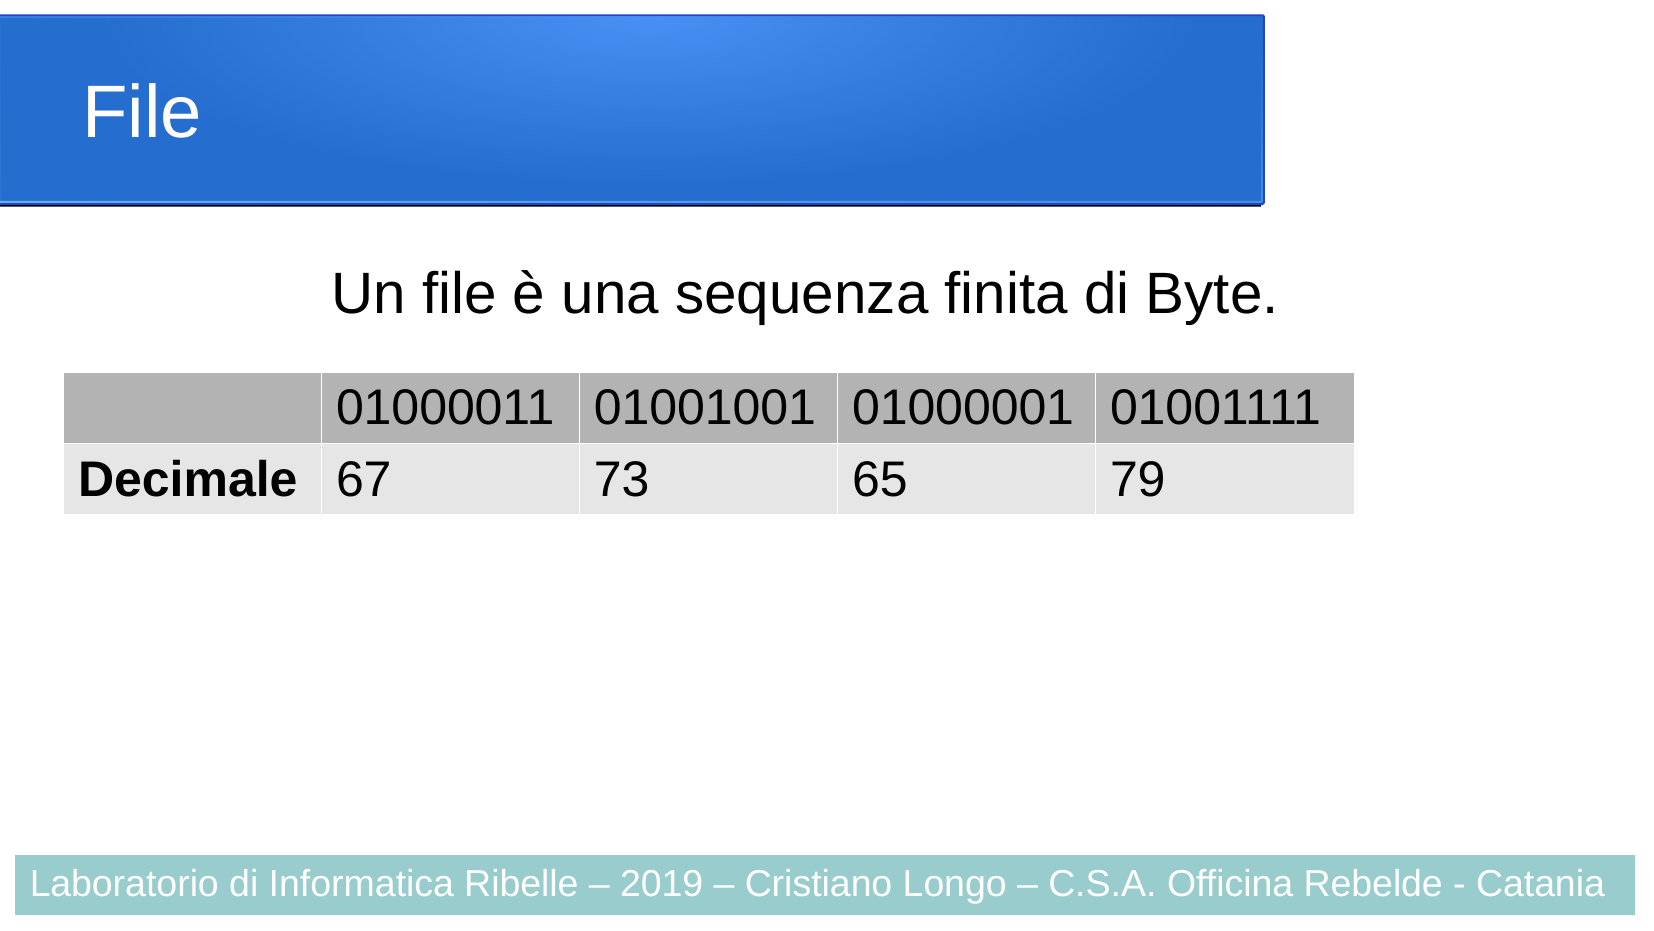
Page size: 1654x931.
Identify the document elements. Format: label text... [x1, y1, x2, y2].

table_cell 73 [580, 444, 837, 514]
table_header [64, 373, 321, 443]
table_header 01001111 [1096, 373, 1354, 443]
table_cell Decimale [64, 444, 321, 514]
text_box Laboratorio di Informatica Ribelle – 2019 – Cristiano Longo – C.S.A. Officina Rebelde - Catania [15, 855, 1636, 916]
text_box Un file è una sequenza finita di Byte. [69, 210, 1558, 376]
table_header 01001001 [580, 373, 837, 443]
table_cell 65 [838, 444, 1095, 514]
table_cell 79 [1096, 444, 1354, 514]
table_header 01000001 [838, 373, 1095, 443]
title File [82, 35, 1235, 189]
table_cell 67 [322, 444, 579, 514]
table_header 01000011 [322, 373, 579, 443]
